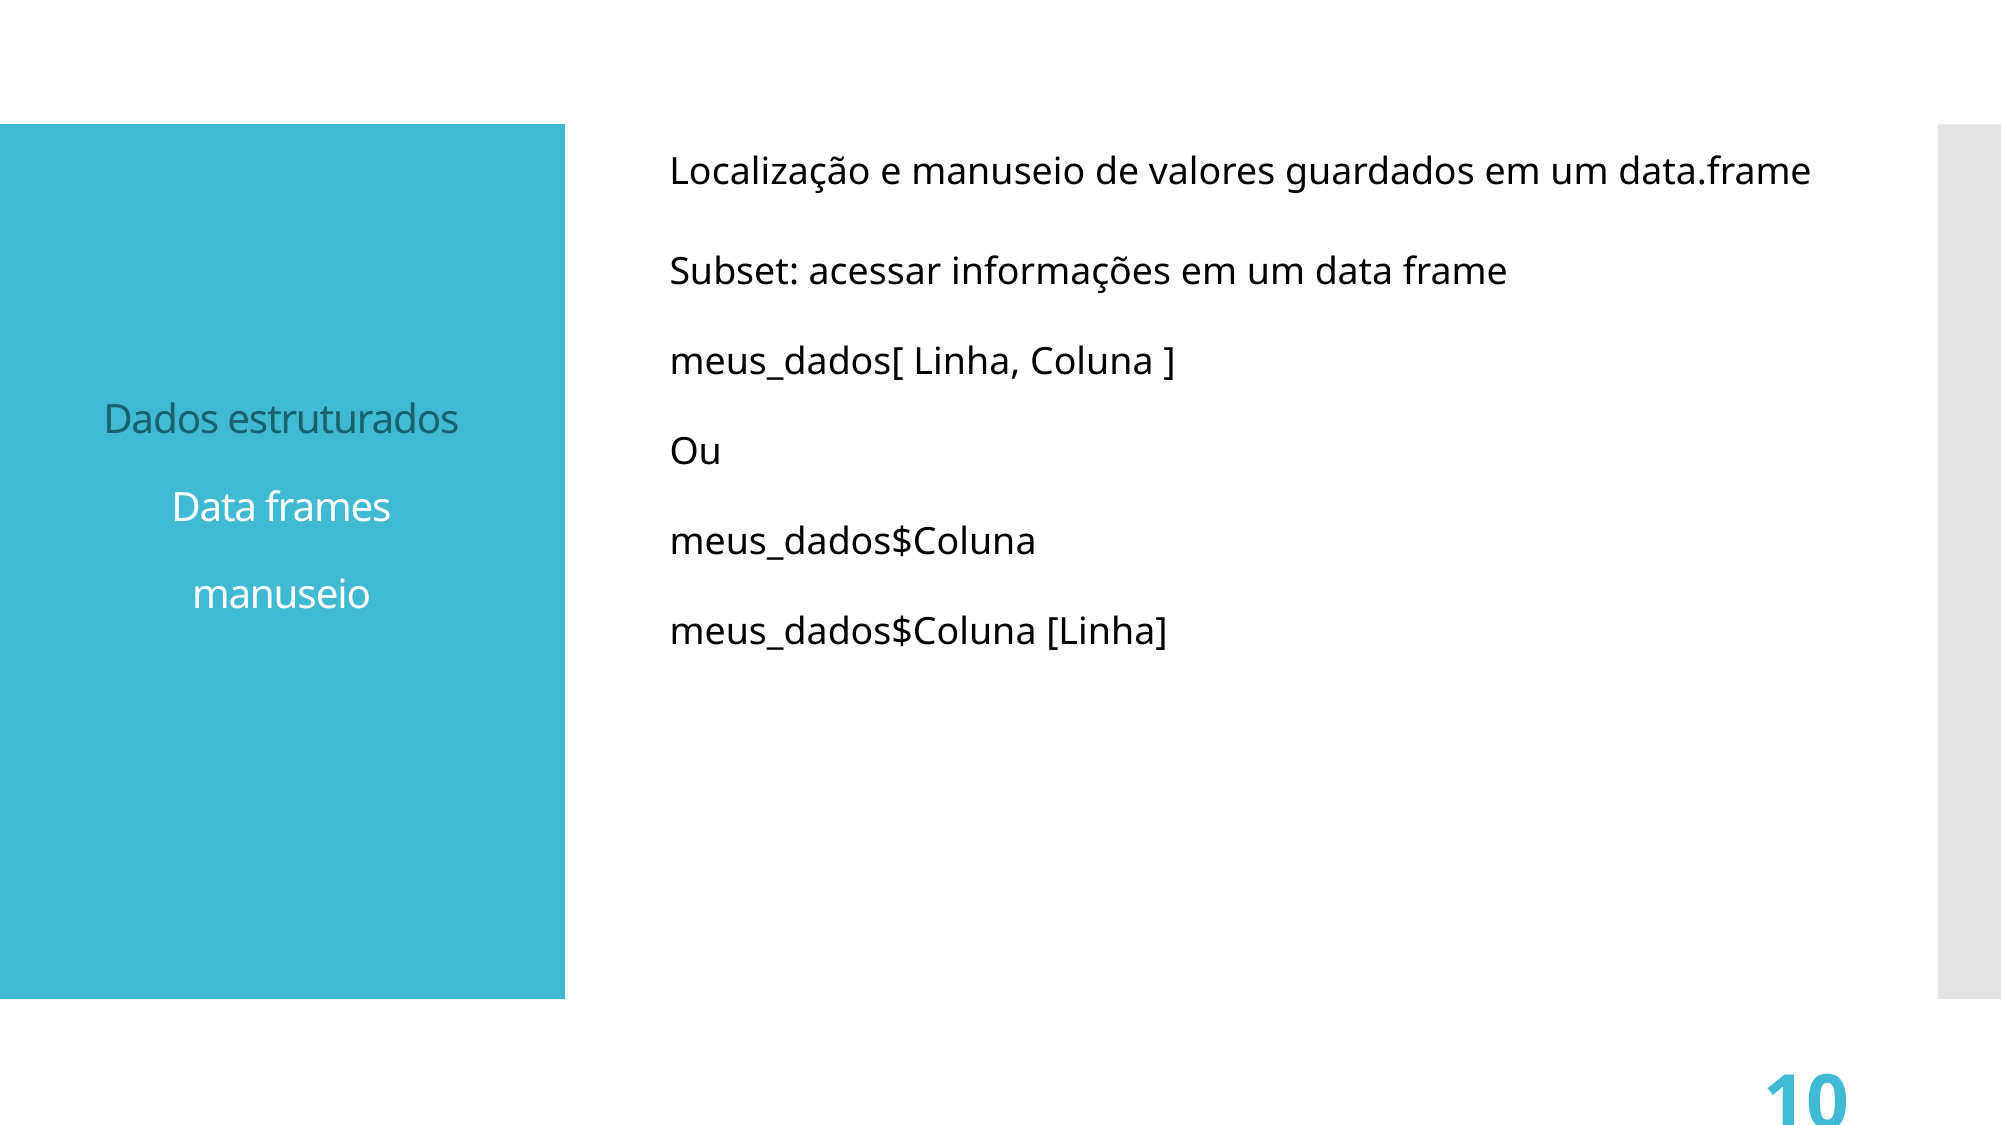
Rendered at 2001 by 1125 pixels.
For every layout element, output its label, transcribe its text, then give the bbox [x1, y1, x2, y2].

text_box [1748, 1045, 2000, 1106]
text_box Localização e manuseio de valores guardados em um data.frame [654, 139, 1694, 201]
text_box Dados estruturados Data frames manuseio [0, 389, 564, 627]
text_box Subset: acessar informações em um data frame meus_dados[ Linha, Coluna ] Ou meus_dados$Coluna meus_dados$Coluna [Linha] [654, 239, 1543, 664]
